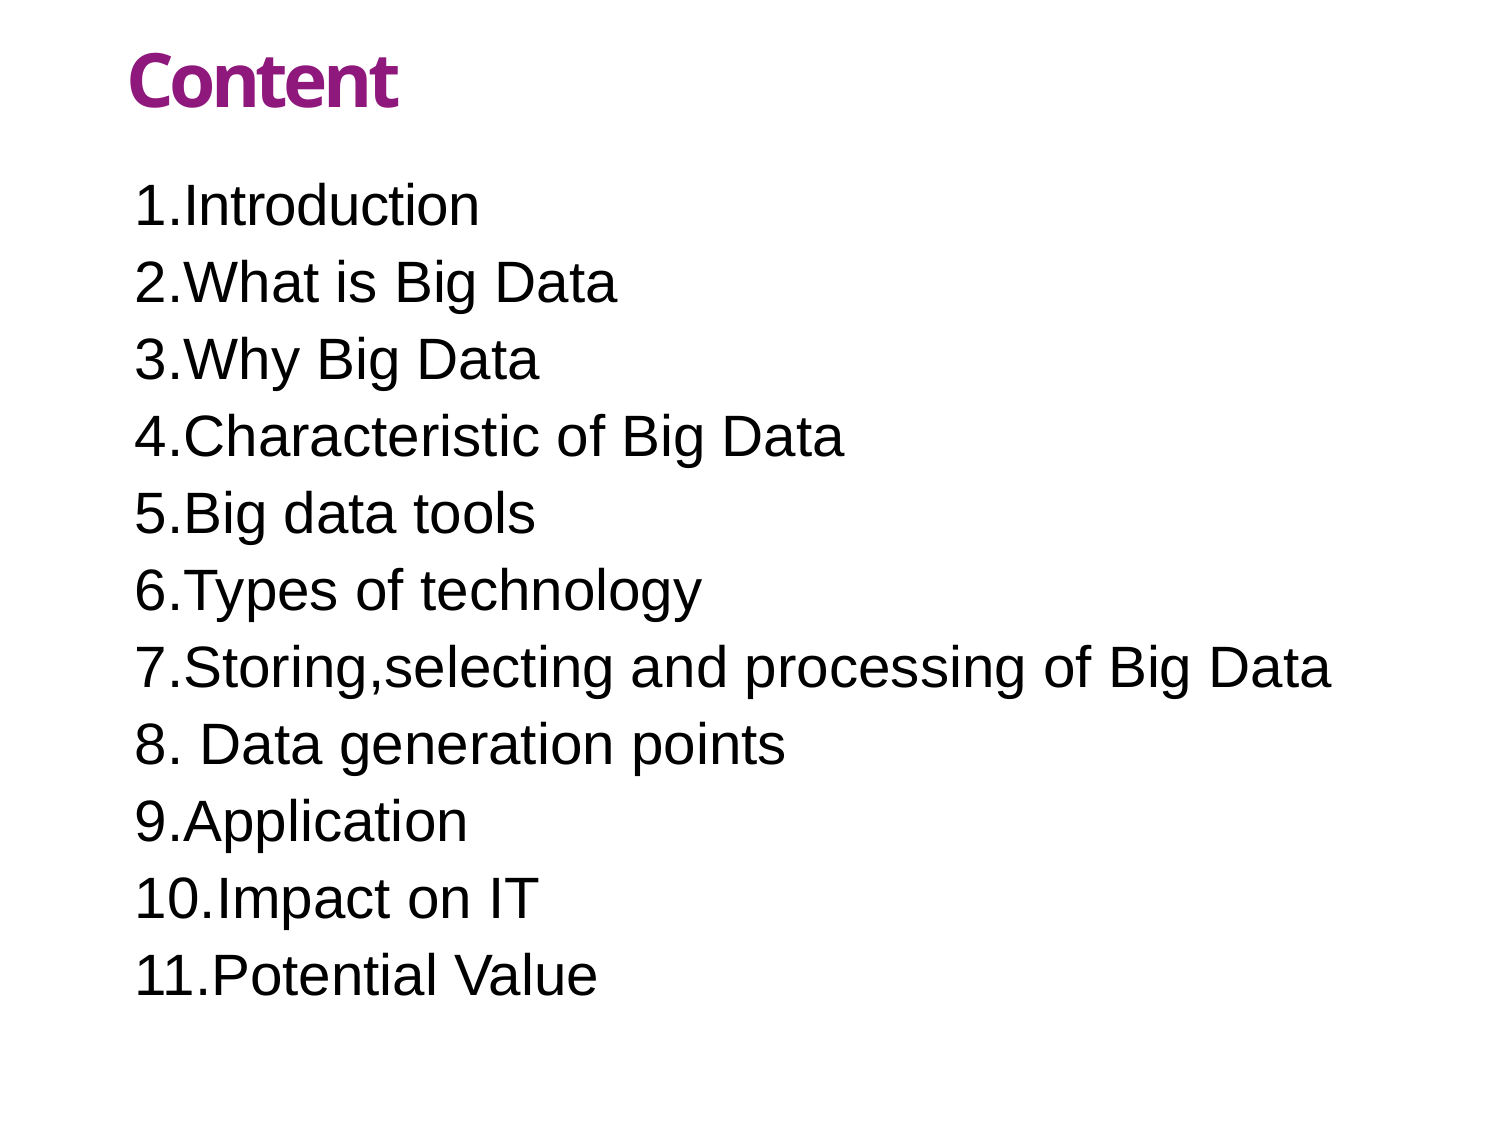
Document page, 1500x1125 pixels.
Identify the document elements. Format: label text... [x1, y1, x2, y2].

title Content [105, 29, 674, 153]
text_box Introduction What is Big Data Why Big Data Characteristic of Big Data Big data tools Types of technology Storing,selecting and processing of Big Data Data generation points Application Impact on IT Potential Value [120, 164, 1441, 1066]
